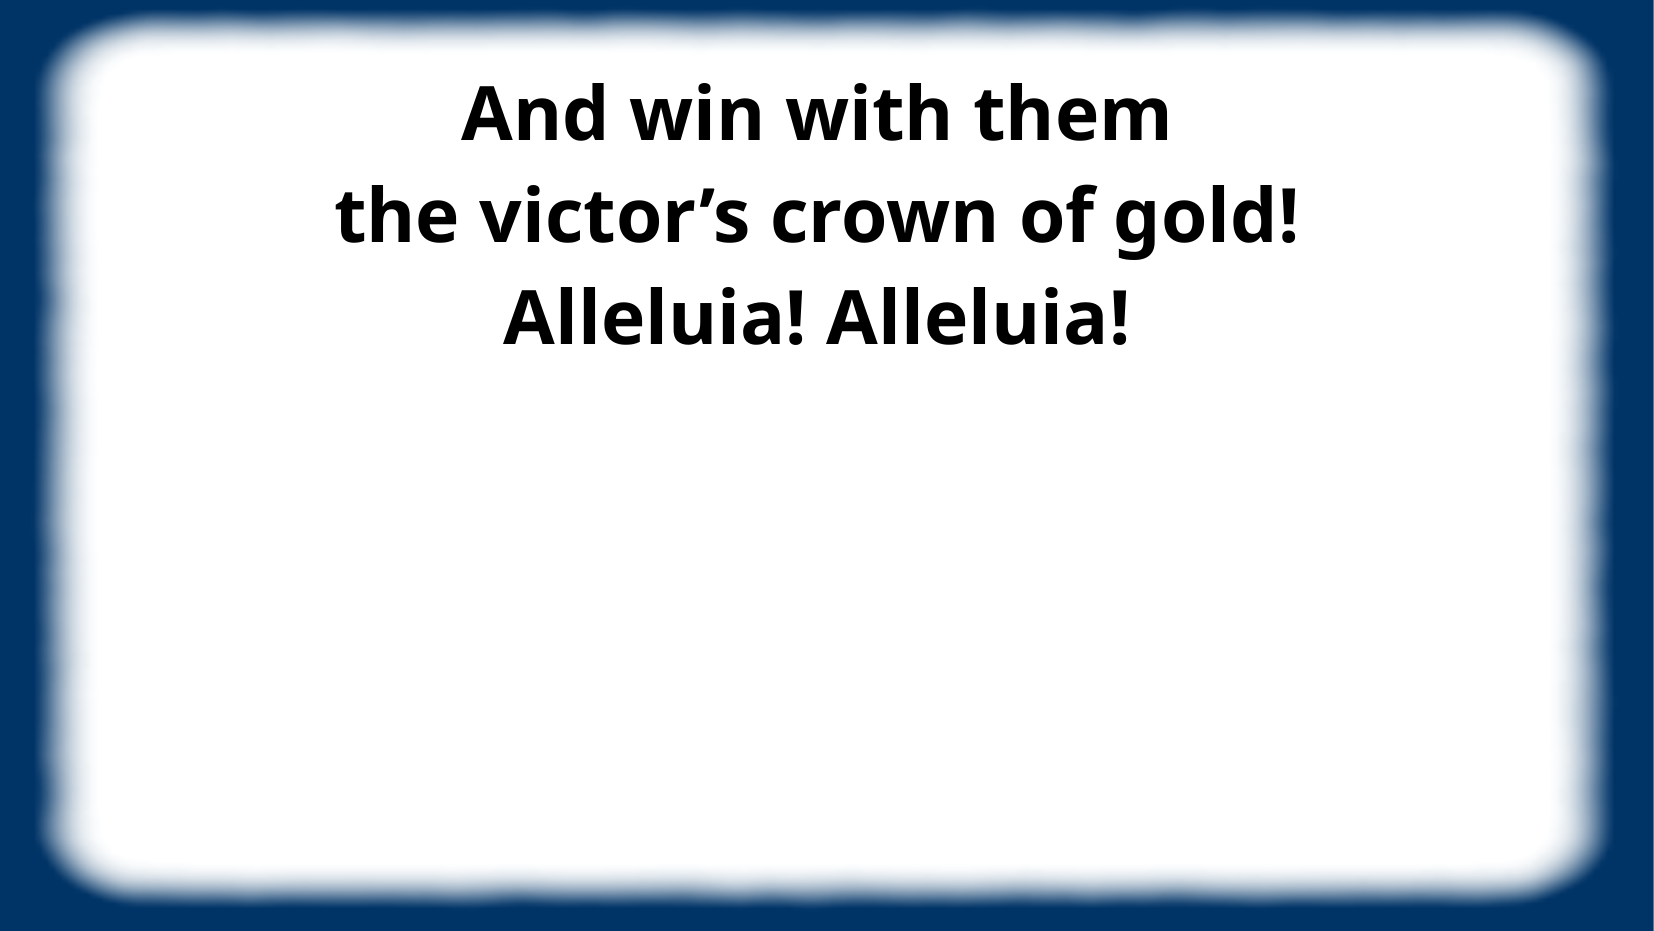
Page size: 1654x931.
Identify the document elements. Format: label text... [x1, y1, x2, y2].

title And win with them the victor’s crown of gold! Alleluia! Alleluia! [120, 60, 1516, 376]
picture [0, 0, 1654, 931]
